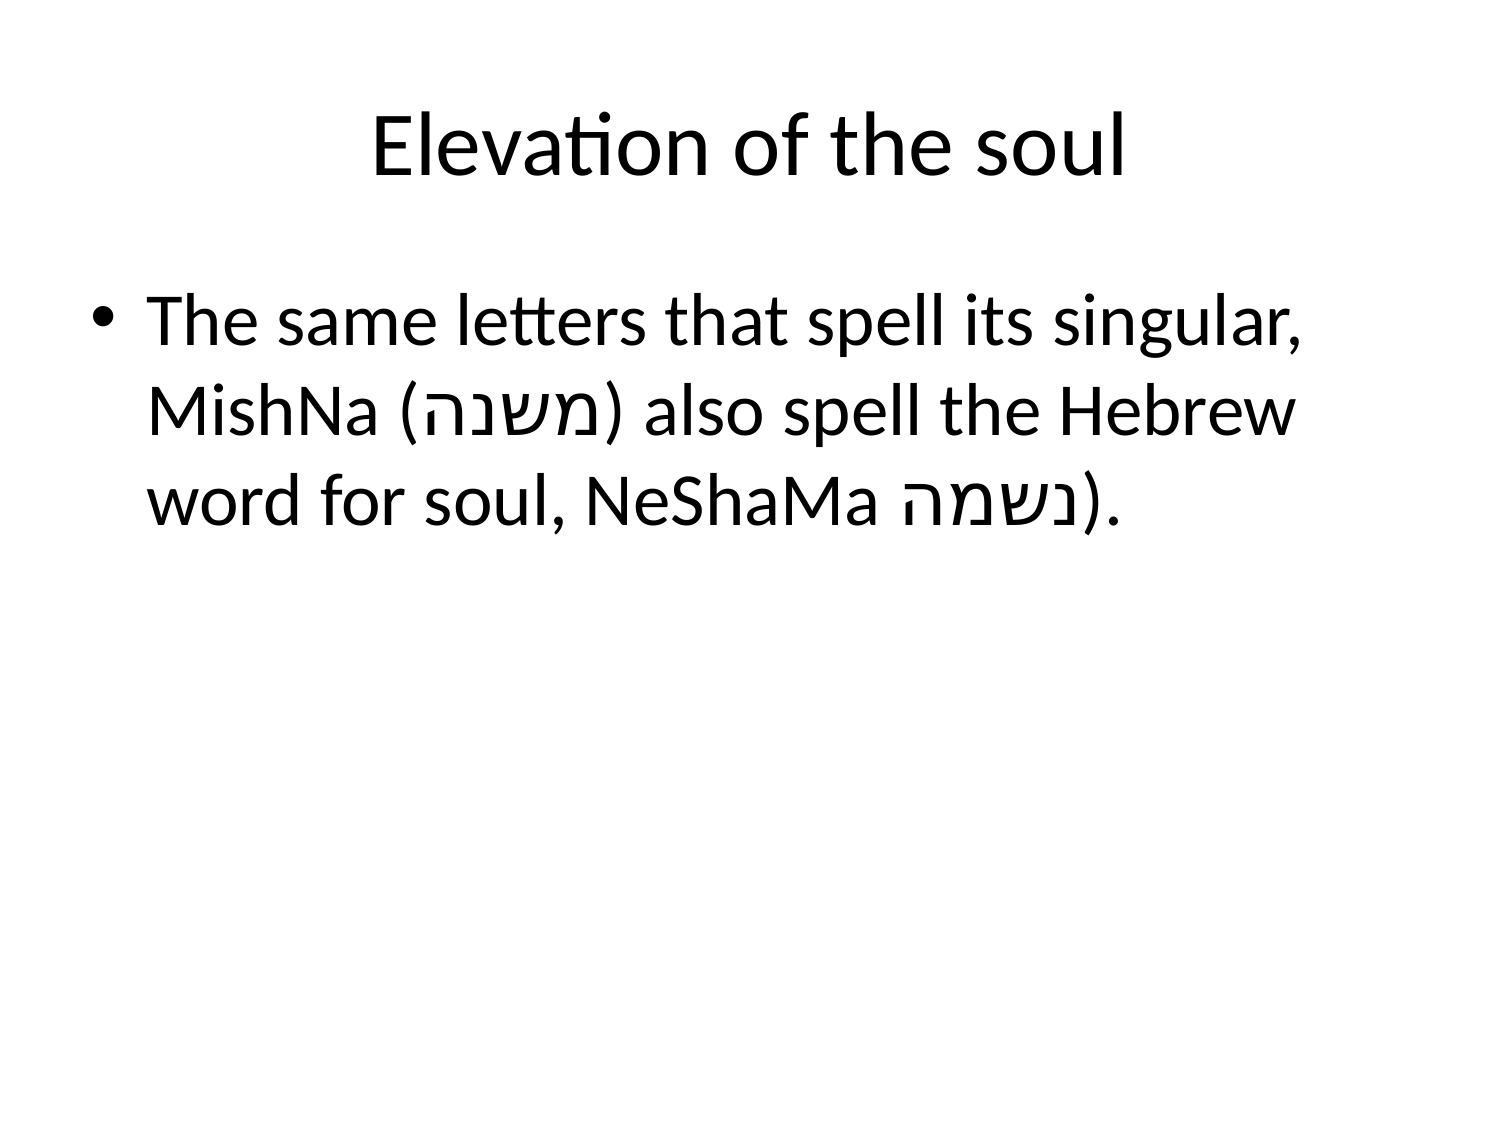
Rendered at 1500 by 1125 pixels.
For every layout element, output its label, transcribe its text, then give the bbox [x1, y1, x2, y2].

title Elevation of the soul [75, 45, 1425, 233]
list The same letters that spell its singular, MishNa (משנה) also spell the Hebrew word for soul, NeShaMa נשמה). [75, 262, 1425, 1005]
